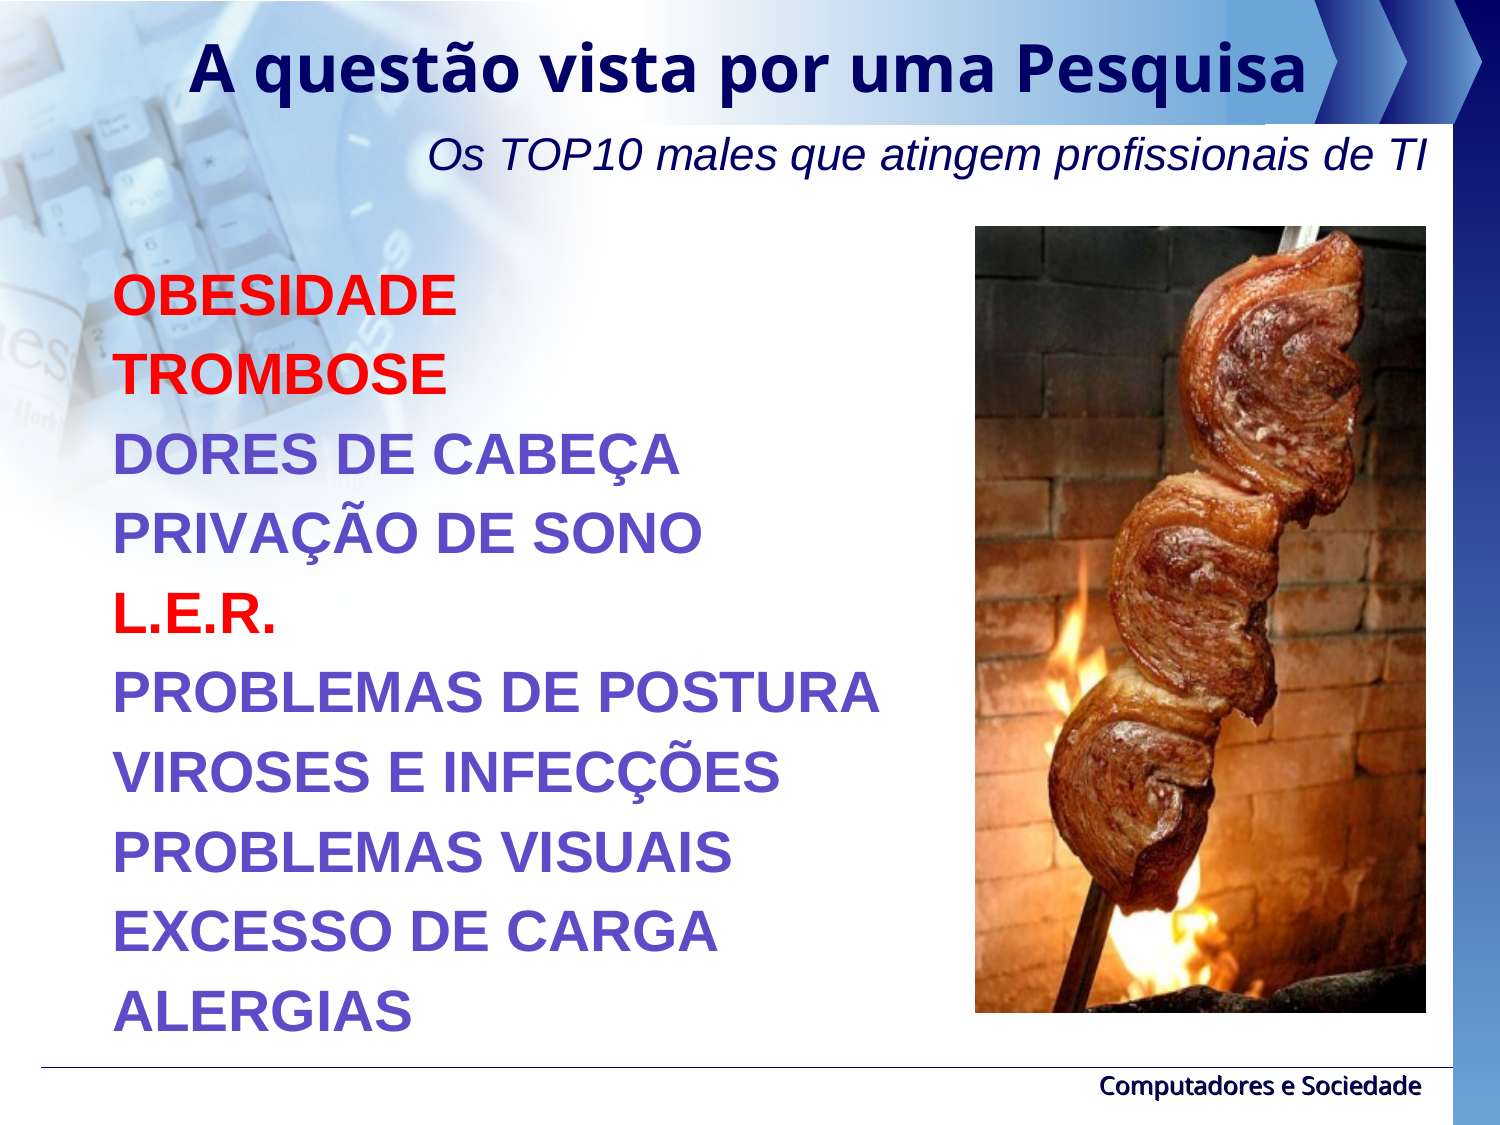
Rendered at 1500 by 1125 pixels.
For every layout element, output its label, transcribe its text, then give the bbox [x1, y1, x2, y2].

text_box Os TOP10 males que atingem profissionais de TI [412, 117, 1444, 188]
title A questão vista por uma Pesquisa [74, 0, 1426, 155]
list OBESIDADE TROMBOSE DORES DE CABEÇA PRIVAÇÃO DE SONO L.E.R. PROBLEMAS DE POSTURA VIROSES E INFECÇÕES PROBLEMAS VISUAIS EXCESSO DE CARGA ALERGIAS [112, 262, 938, 1125]
picture [975, 226, 1426, 1013]
